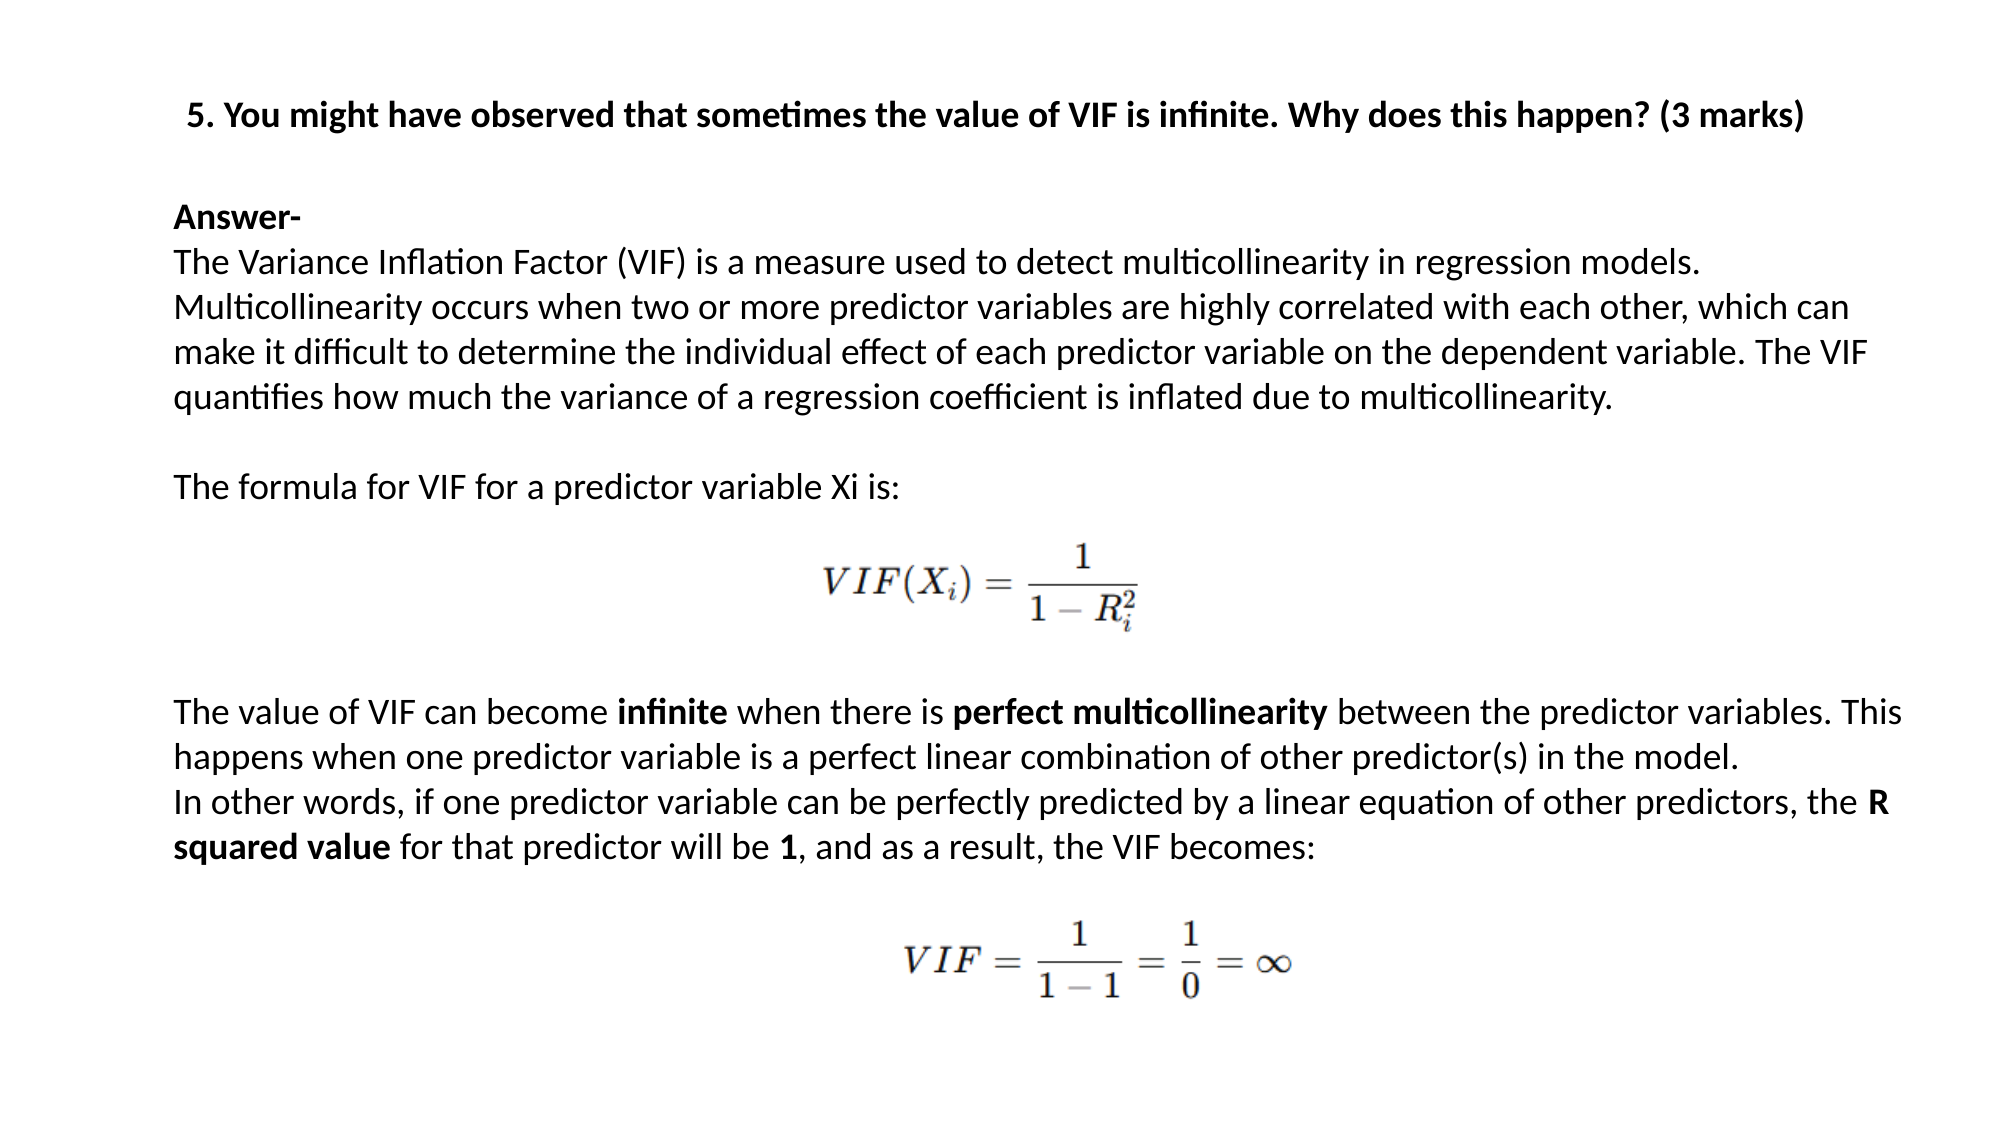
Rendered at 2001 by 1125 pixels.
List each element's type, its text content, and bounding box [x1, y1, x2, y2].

picture [786, 530, 1188, 673]
text_box Answer- The Variance Inflation Factor (VIF) is a measure used to detect multicollinearity in regression models. Multicollinearity occurs when two or more predictor variables are highly correlated with each other, which can make it difficult to determine the individual effect of each predictor variable on the dependent variable. The VIF quantifies how much the variance of a regression coefficient is inflated due to multicollinearity. The formula for VIF for a predictor variable Xi is: The value of VIF can become infinite when there is perfect multicollinearity between the predictor variables. This happens when one predictor variable is a perfect linear combination of other predictor(s) in the model. In other words, if one predictor variable can be perfectly predicted by a linear equation of other predictors, the R squared value for that predictor will be 1, and as a result, the VIF becomes: [158, 184, 1957, 1018]
text_box 5. You might have observed that sometimes the value of VIF is infinite. Why does this happen? (3 marks) [171, 82, 1899, 144]
picture [878, 891, 1359, 1018]
